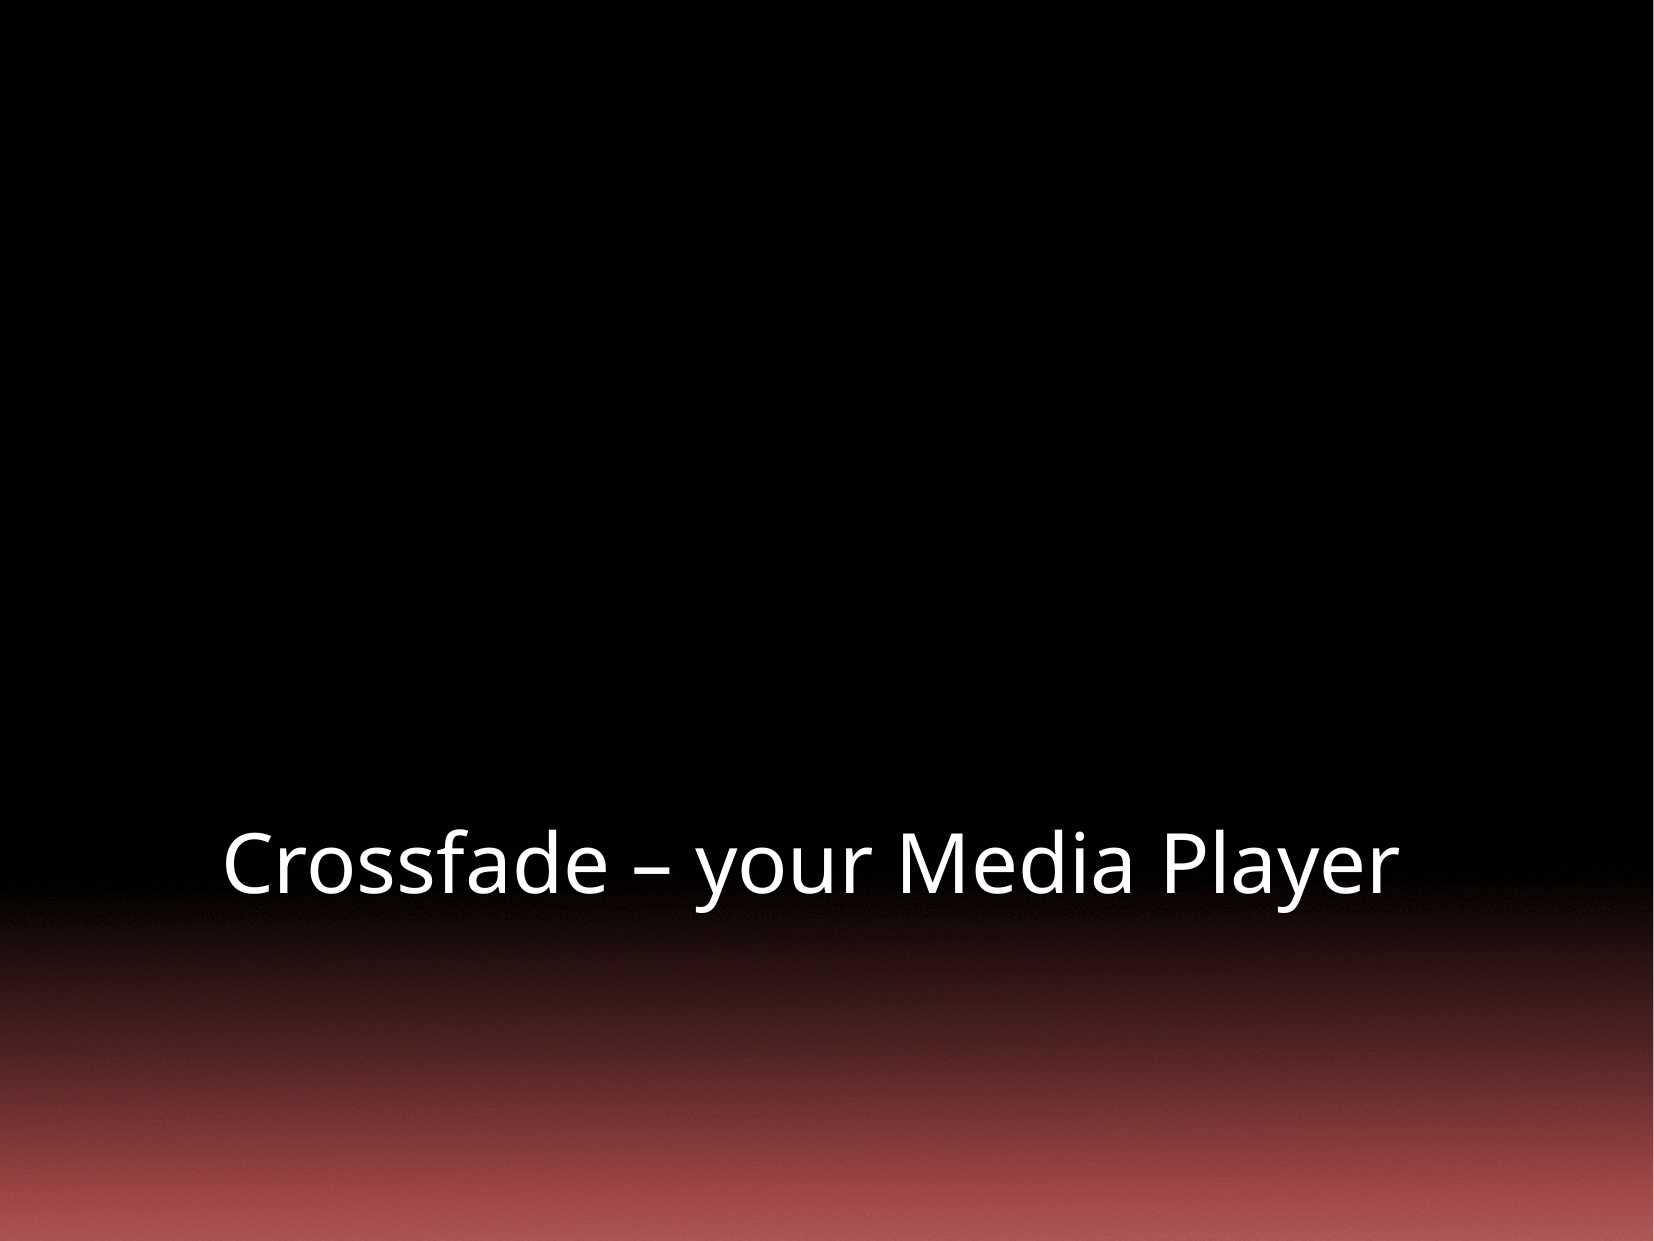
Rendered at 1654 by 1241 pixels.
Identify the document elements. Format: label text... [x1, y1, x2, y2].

text_box Crossfade – your Media Player [206, 797, 1536, 914]
picture [0, 0, 1654, 1241]
